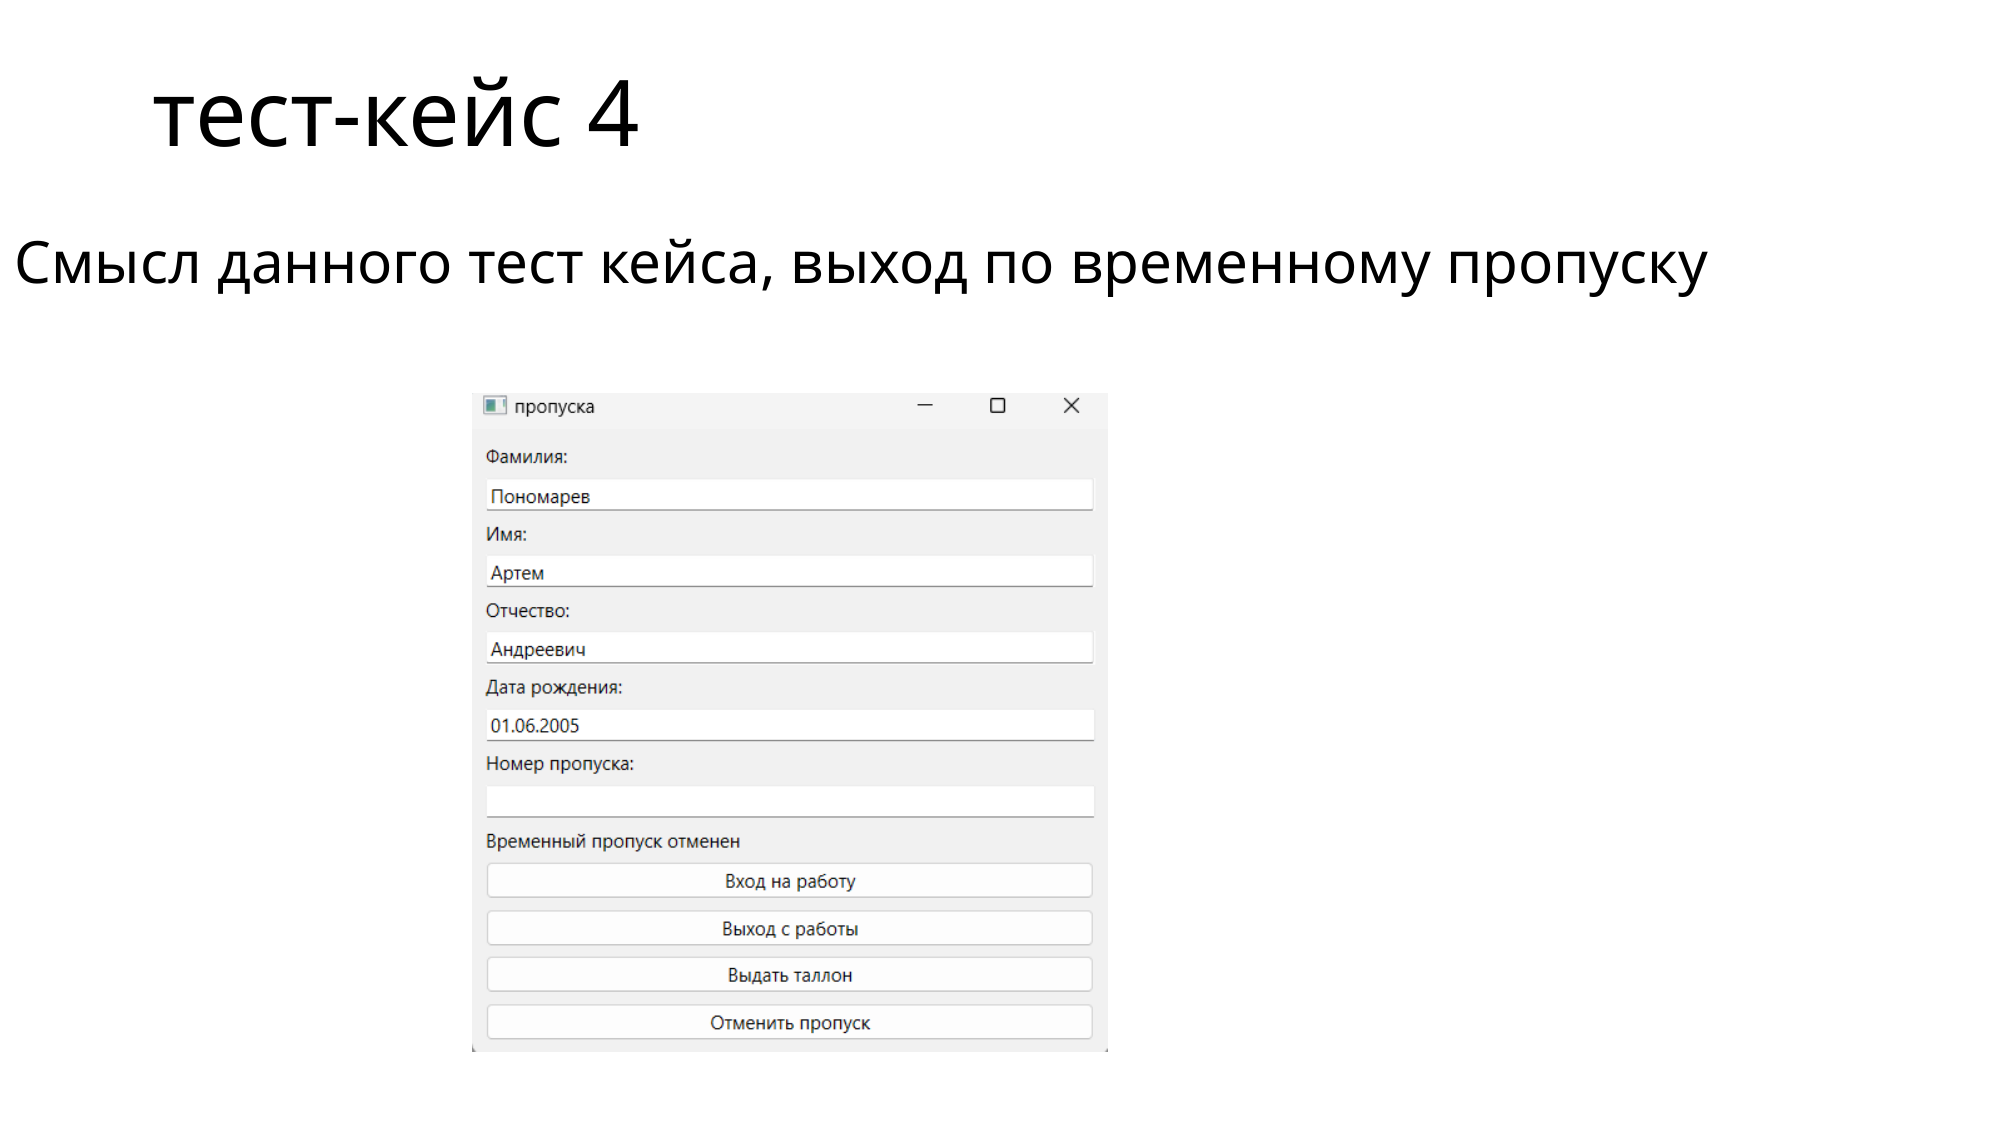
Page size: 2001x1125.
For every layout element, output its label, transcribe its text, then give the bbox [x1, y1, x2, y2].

title тест-кейс 4 [137, 59, 1863, 278]
picture [472, 393, 1108, 1052]
list Смысл данного тест кейса, выход по временному пропуску [0, 225, 1725, 940]
